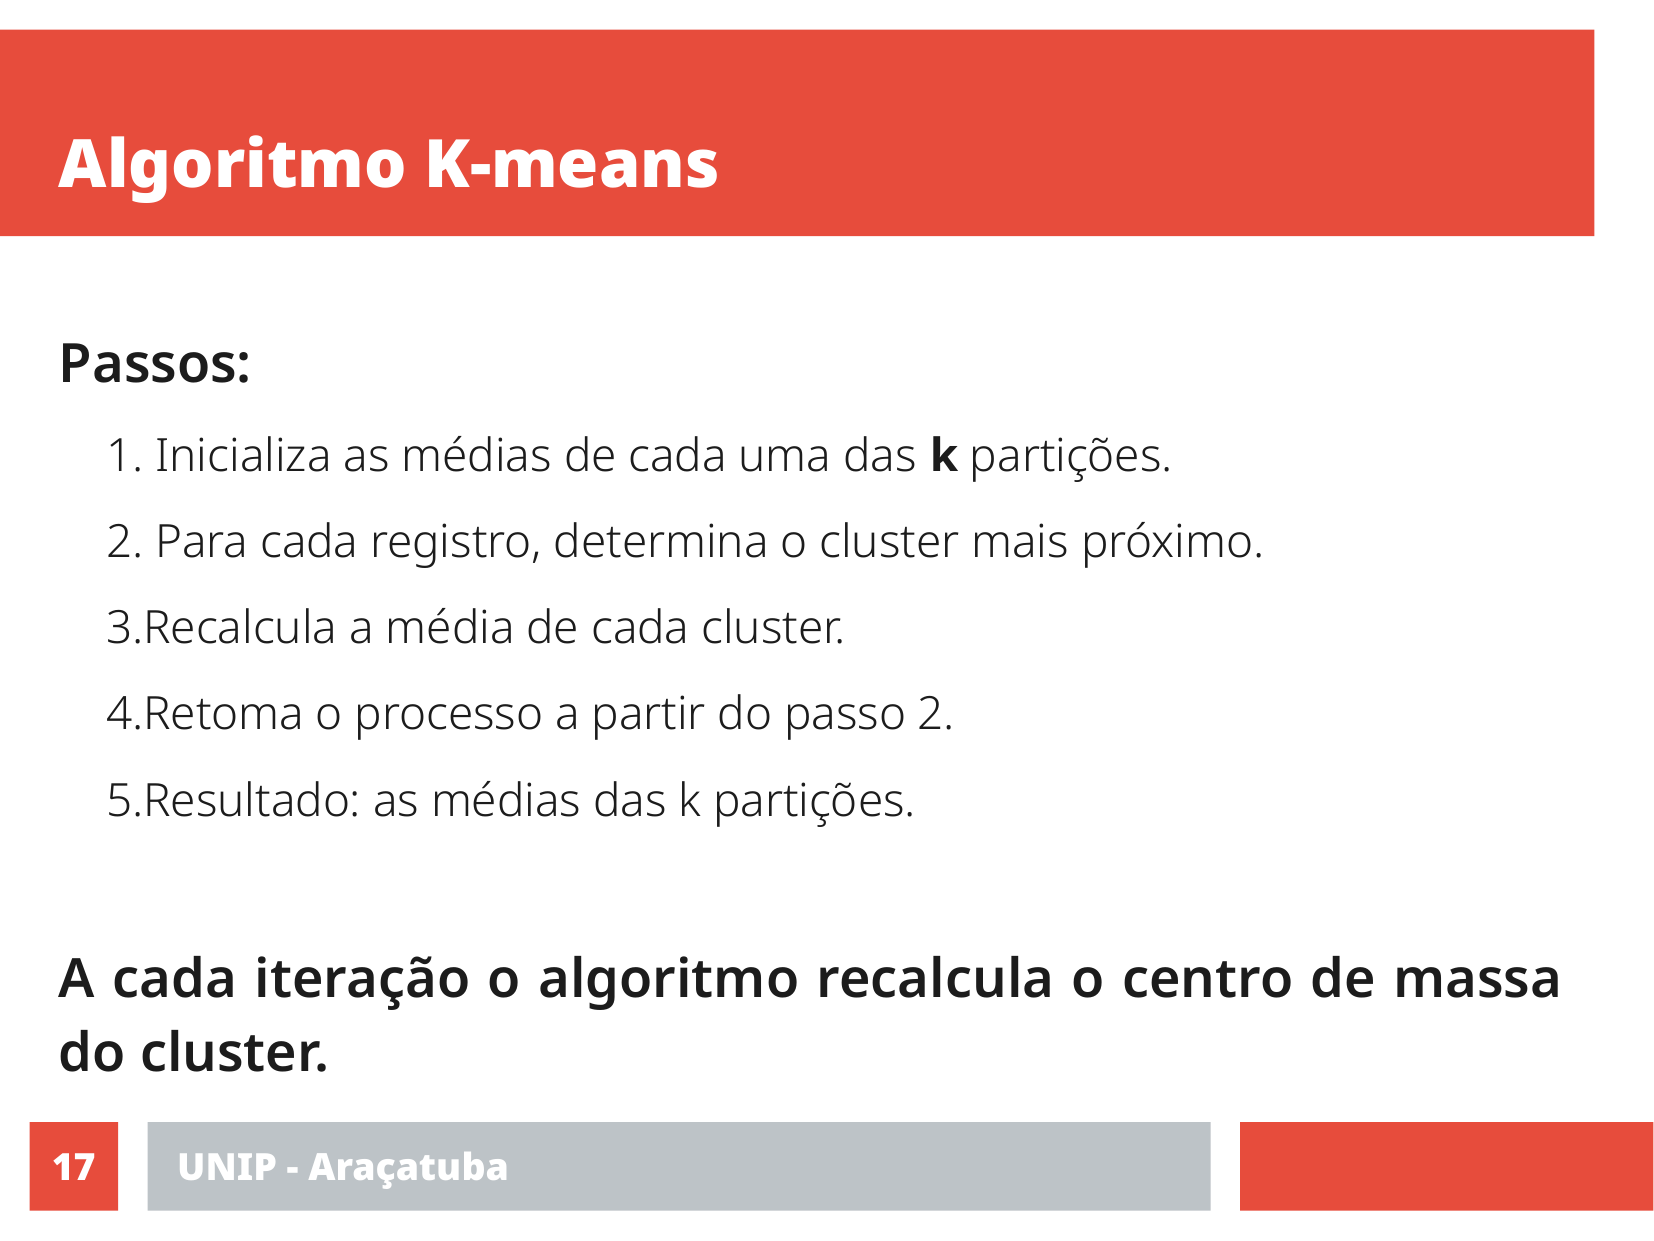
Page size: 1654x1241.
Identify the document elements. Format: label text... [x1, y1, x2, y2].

list Passos: 1. Inicializa as médias de cada uma das k partições. 2. Para cada registro, determina o cluster mais próximo. 3.Recalcula a média de cada cluster. 4.Retoma o processo a partir do passo 2. 5.Resultado: as médias das k partições. A cada iteração o algoritmo recalcula o centro de massa do cluster. [59, 324, 1565, 1093]
title Algoritmo K-means [59, 59, 1595, 207]
